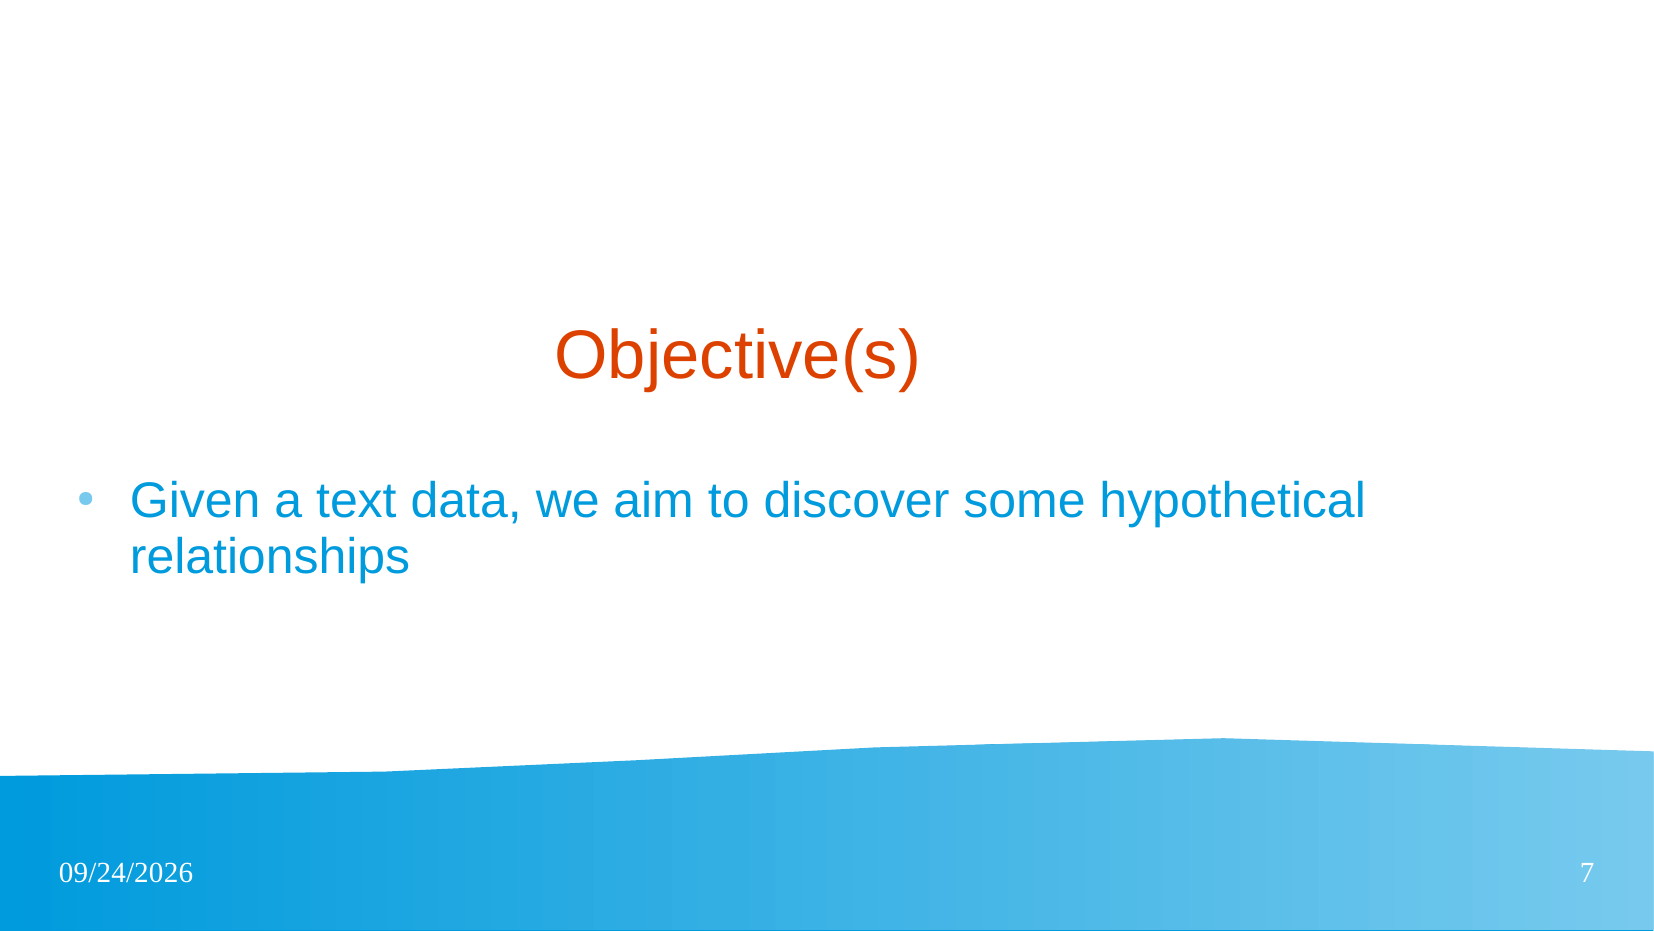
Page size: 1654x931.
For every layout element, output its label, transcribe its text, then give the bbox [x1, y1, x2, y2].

title Objective(s) [0, 265, 1477, 443]
list Given a text data, we aim to discover some hypothetical relationships [59, 472, 1595, 739]
